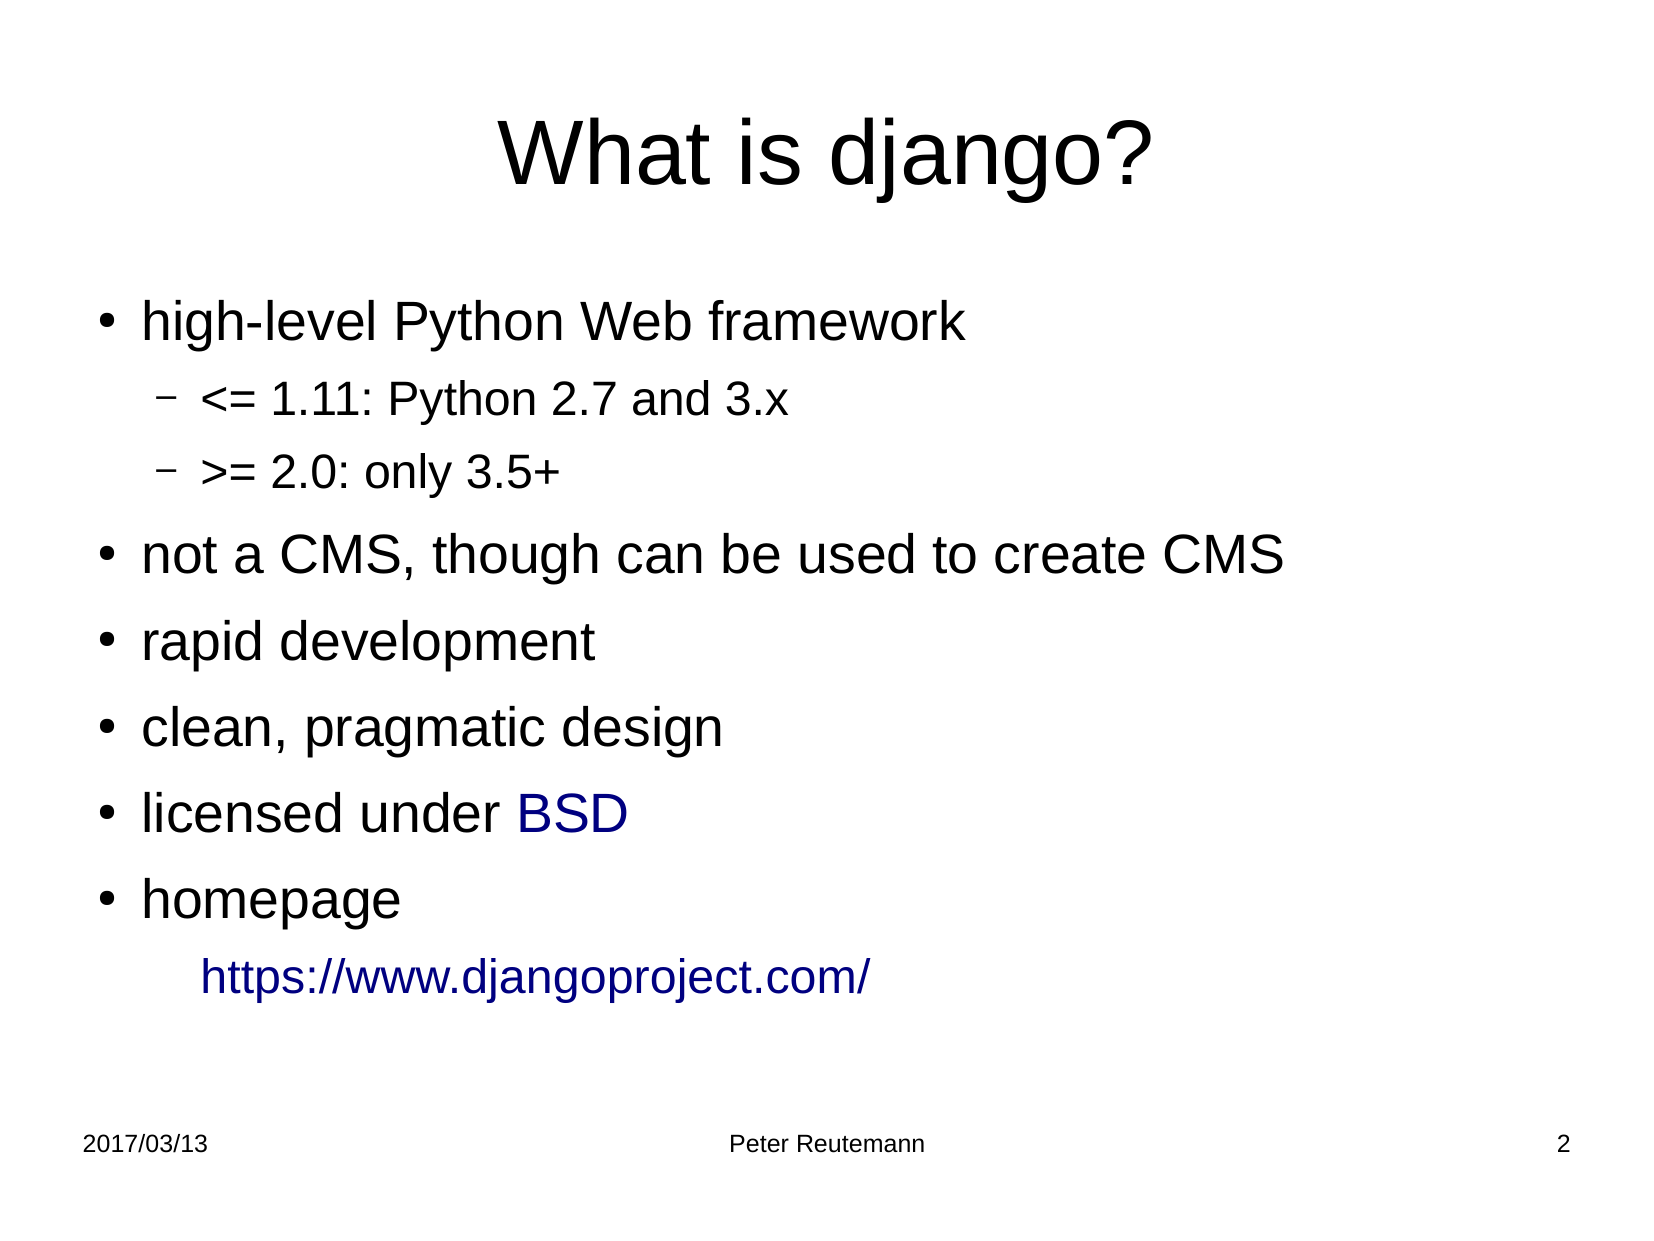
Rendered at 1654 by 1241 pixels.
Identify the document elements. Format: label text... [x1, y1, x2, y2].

list high-level Python Web framework <= 1.11: Python 2.7 and 3.x >= 2.0: only 3.5+ not a CMS, though can be used to create CMS rapid development clean, pragmatic design licensed under BSD homepage https://www.djangoproject.com/ [82, 290, 1571, 1010]
title What is django? [82, 49, 1571, 257]
